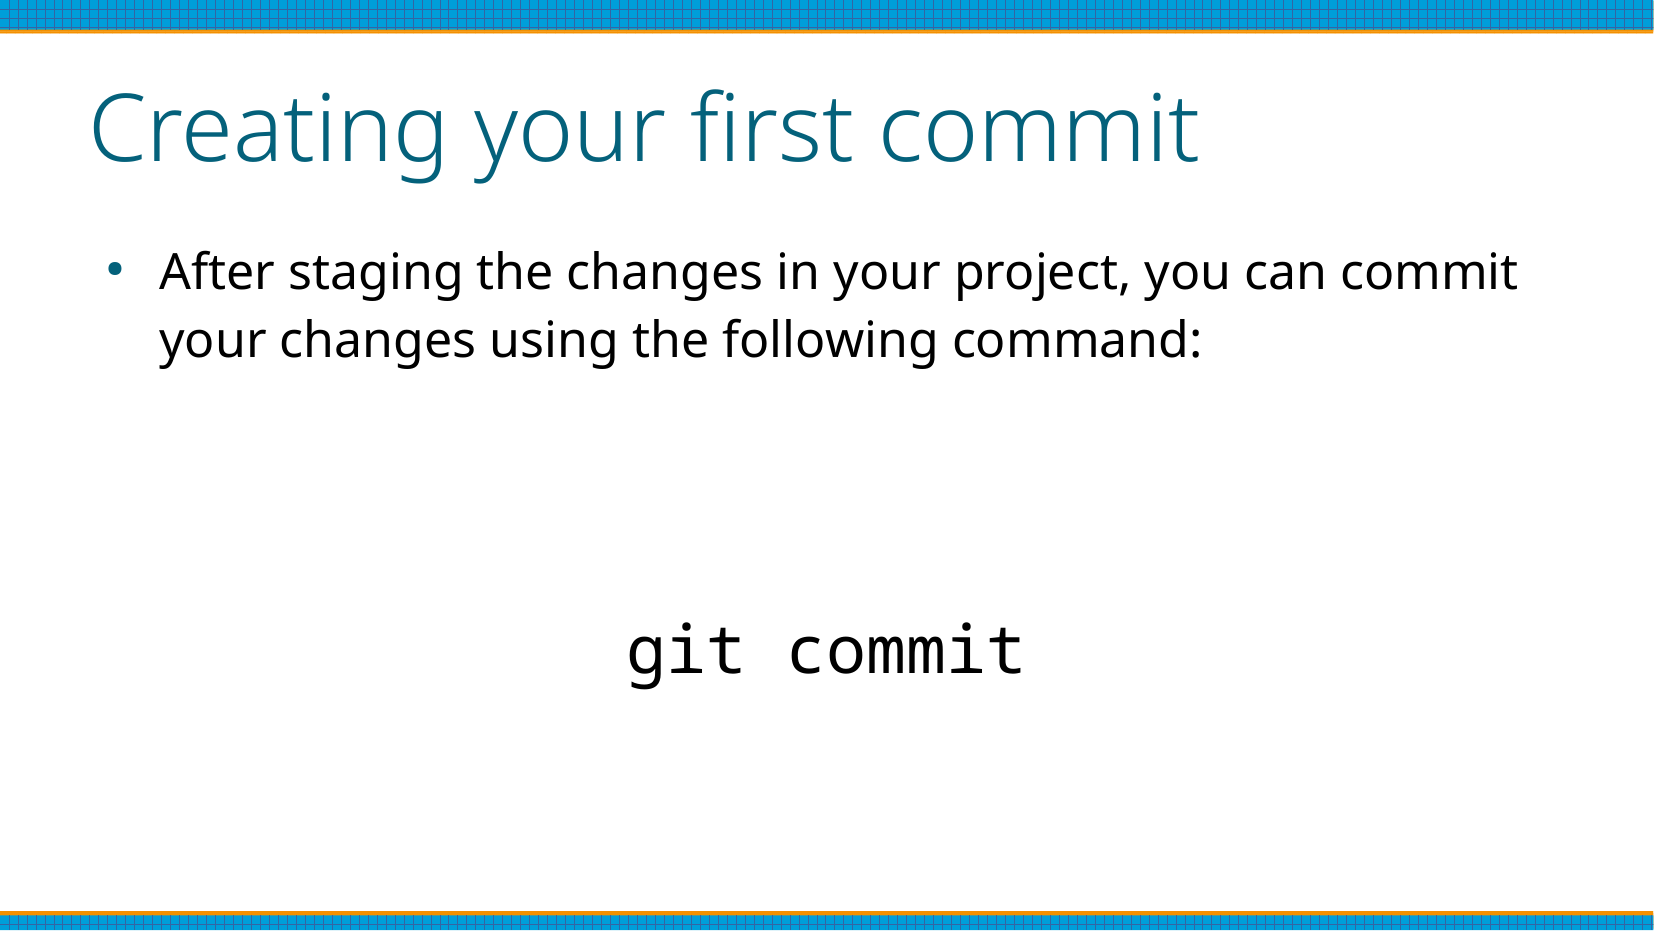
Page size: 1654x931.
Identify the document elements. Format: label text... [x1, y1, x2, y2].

text_box git commit [620, 600, 1033, 696]
list After staging the changes in your project, you can commit your changes using the following command: [88, 236, 1565, 451]
title Creating your first commit [88, 44, 1565, 207]
